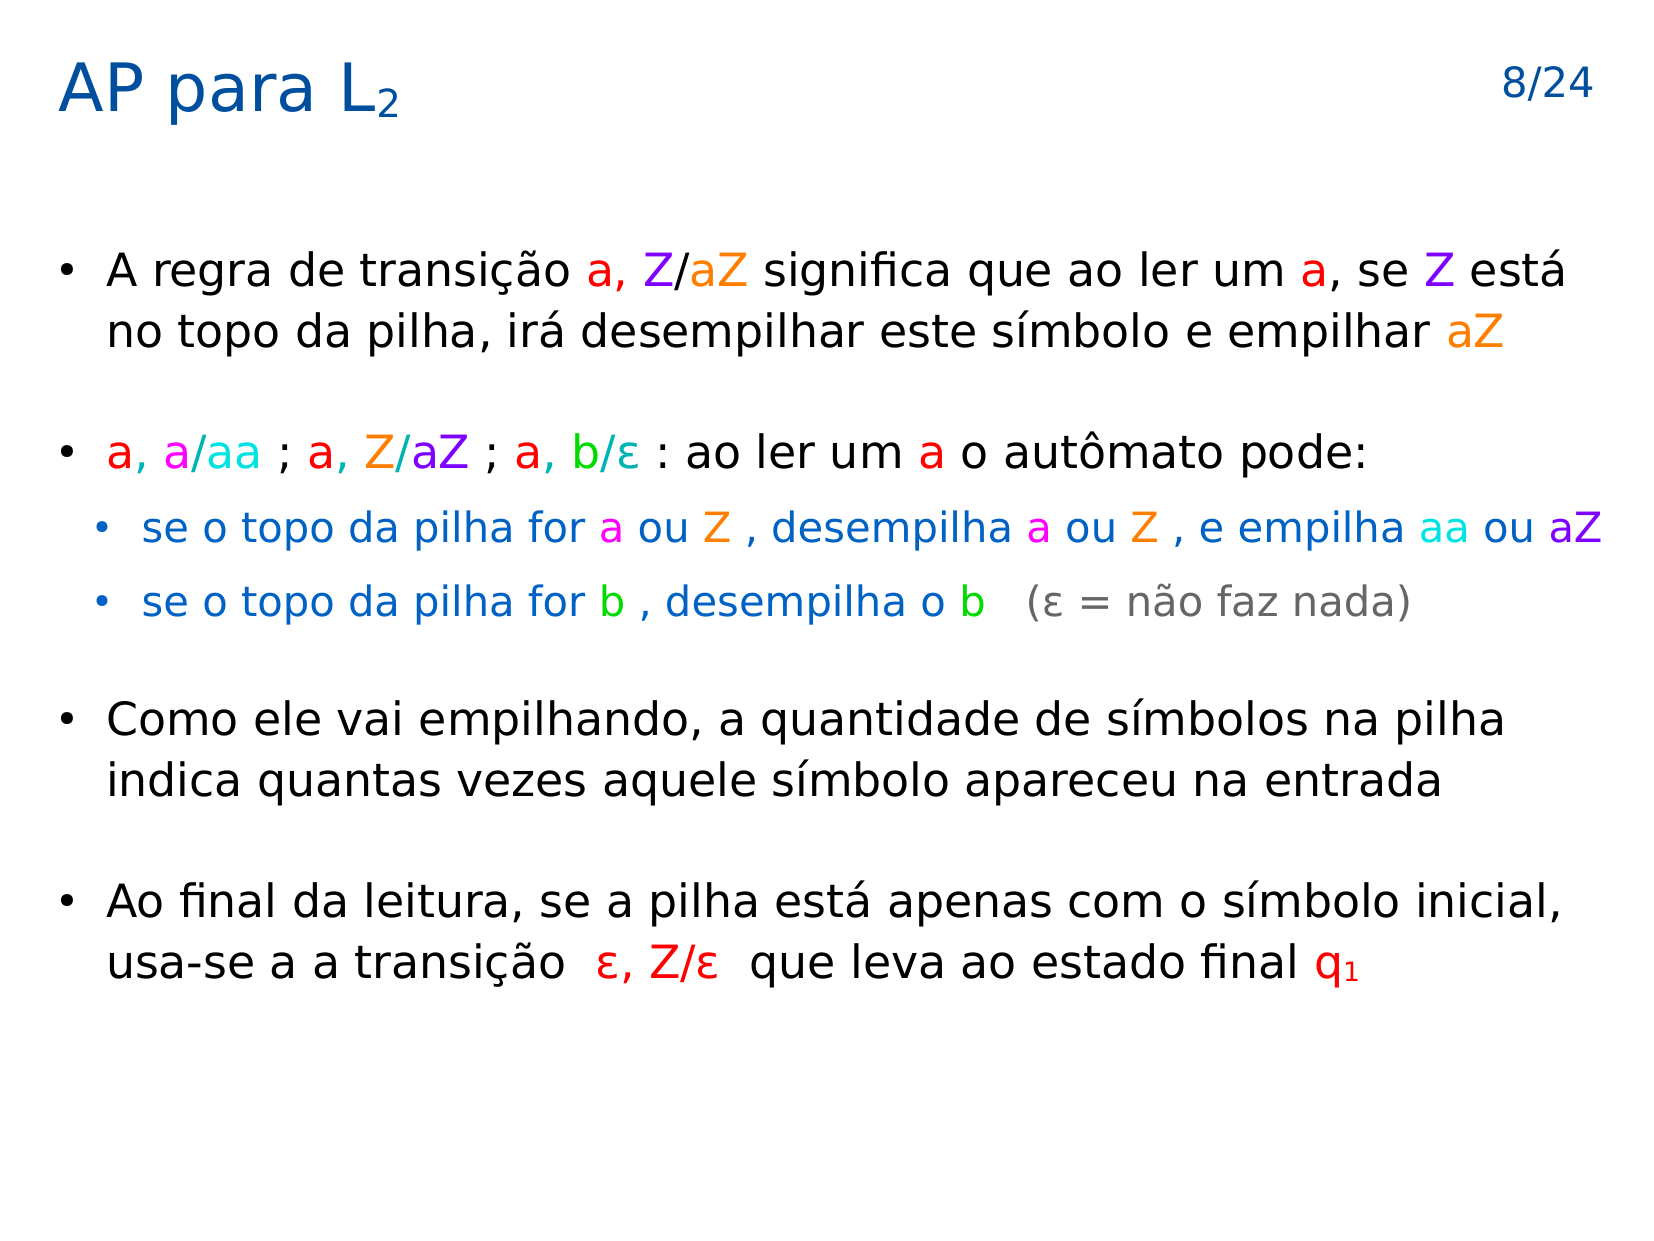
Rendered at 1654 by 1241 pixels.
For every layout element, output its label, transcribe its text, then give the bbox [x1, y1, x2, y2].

list A regra de transição a, Z/aZ significa que ao ler um a, se Z está no topo da pilha, irá desempilhar este símbolo e empilhar aZ a, a/aa ; a, Z/aZ ; a, b/ε : ao ler um a o autômato pode: se o topo da pilha for a ou Z , desempilha a ou Z , e empilha aa ou aZ se o topo da pilha for b , desempilha o b (ε = não faz nada) Como ele vai empilhando, a quantidade de símbolos na pilha indica quantas vezes aquele símbolo apareceu na entrada Ao final da leitura, se a pilha está apenas com o símbolo inicial, usa-se a a transição ε, Z/ε que leva ao estado final q1 [59, 236, 1610, 1211]
title AP para L2 [59, 29, 1625, 148]
